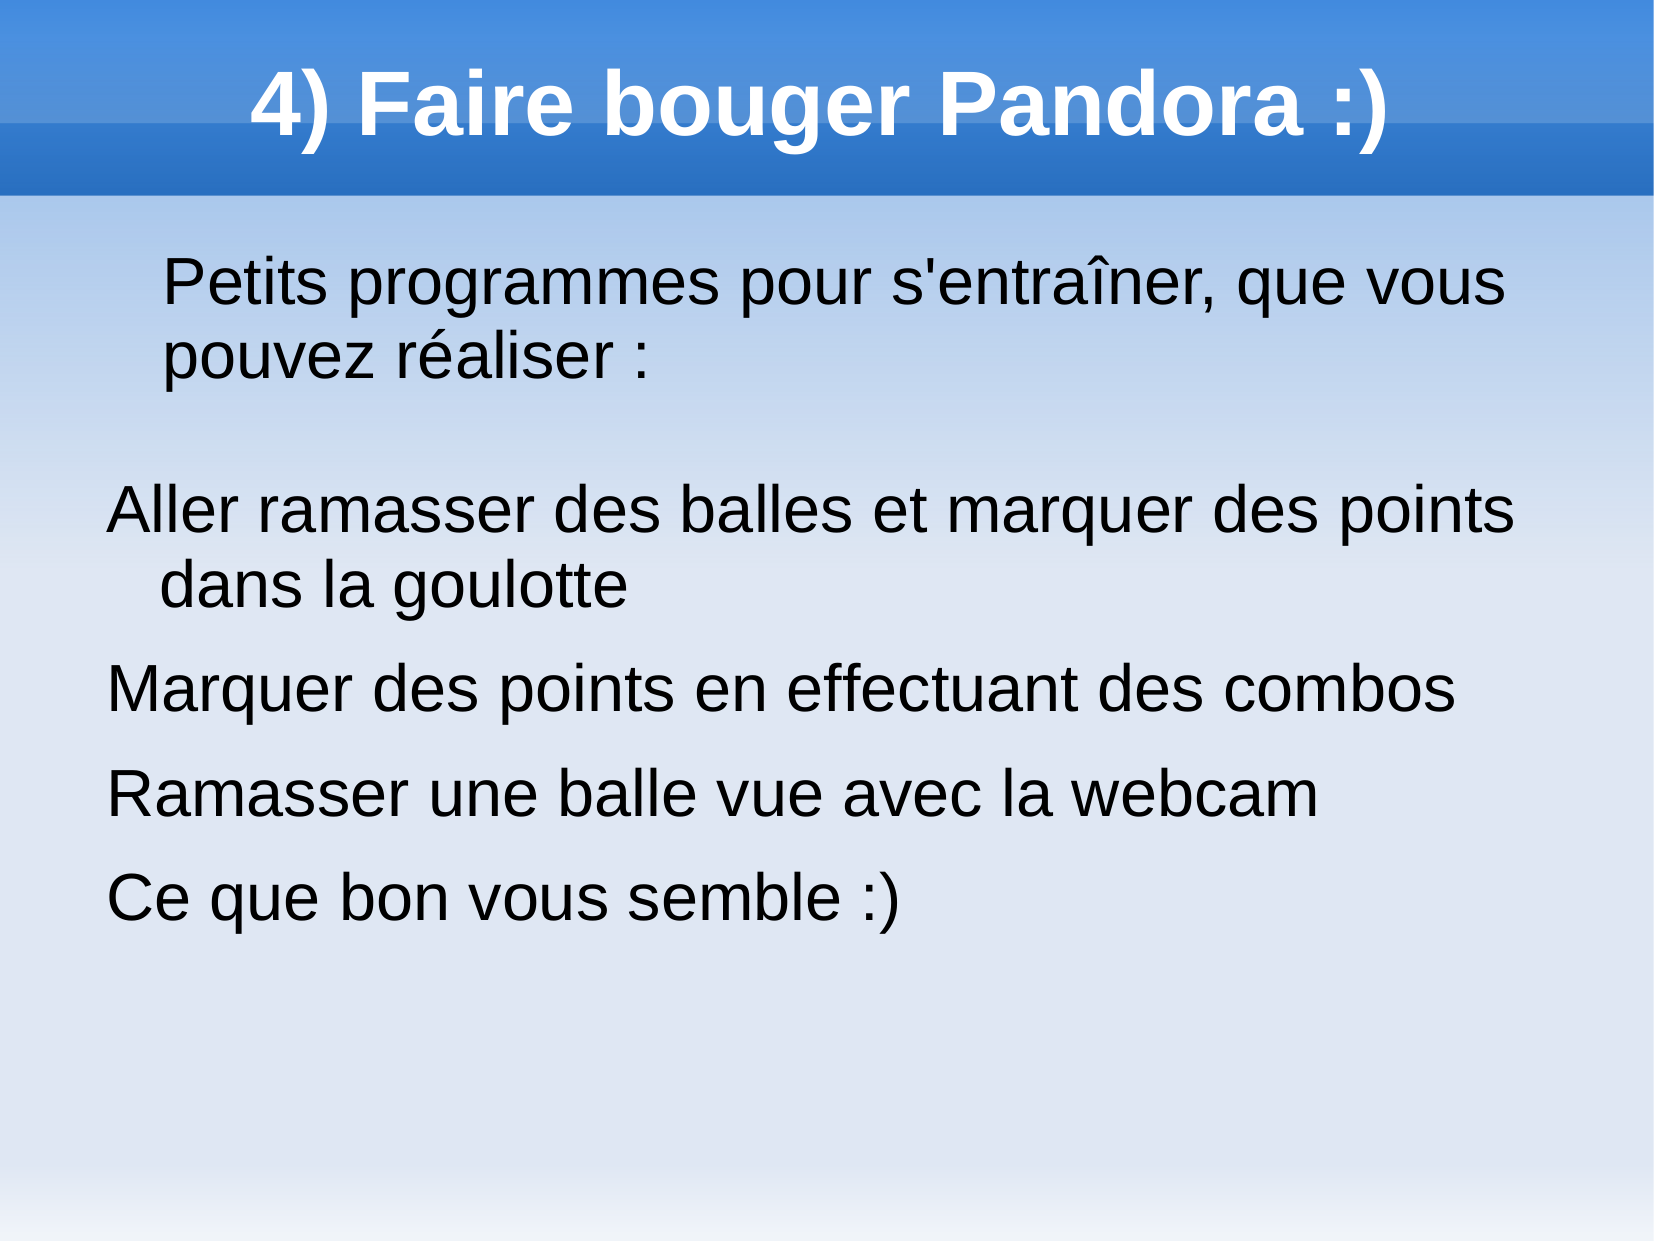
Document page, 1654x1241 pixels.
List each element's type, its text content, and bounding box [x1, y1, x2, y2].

picture [0, 0, 1654, 1241]
text_box Petits programmes pour s'entraîner, que vous pouvez réaliser : [147, 236, 1595, 591]
list Aller ramasser des balles et marquer des points dans la goulotte Marquer des points en effectuant des combos Ramasser une balle vue avec la webcam Ce que bon vous semble :) [88, 472, 1577, 1152]
title 4) Faire bouger Pandora :) [76, 0, 1565, 208]
